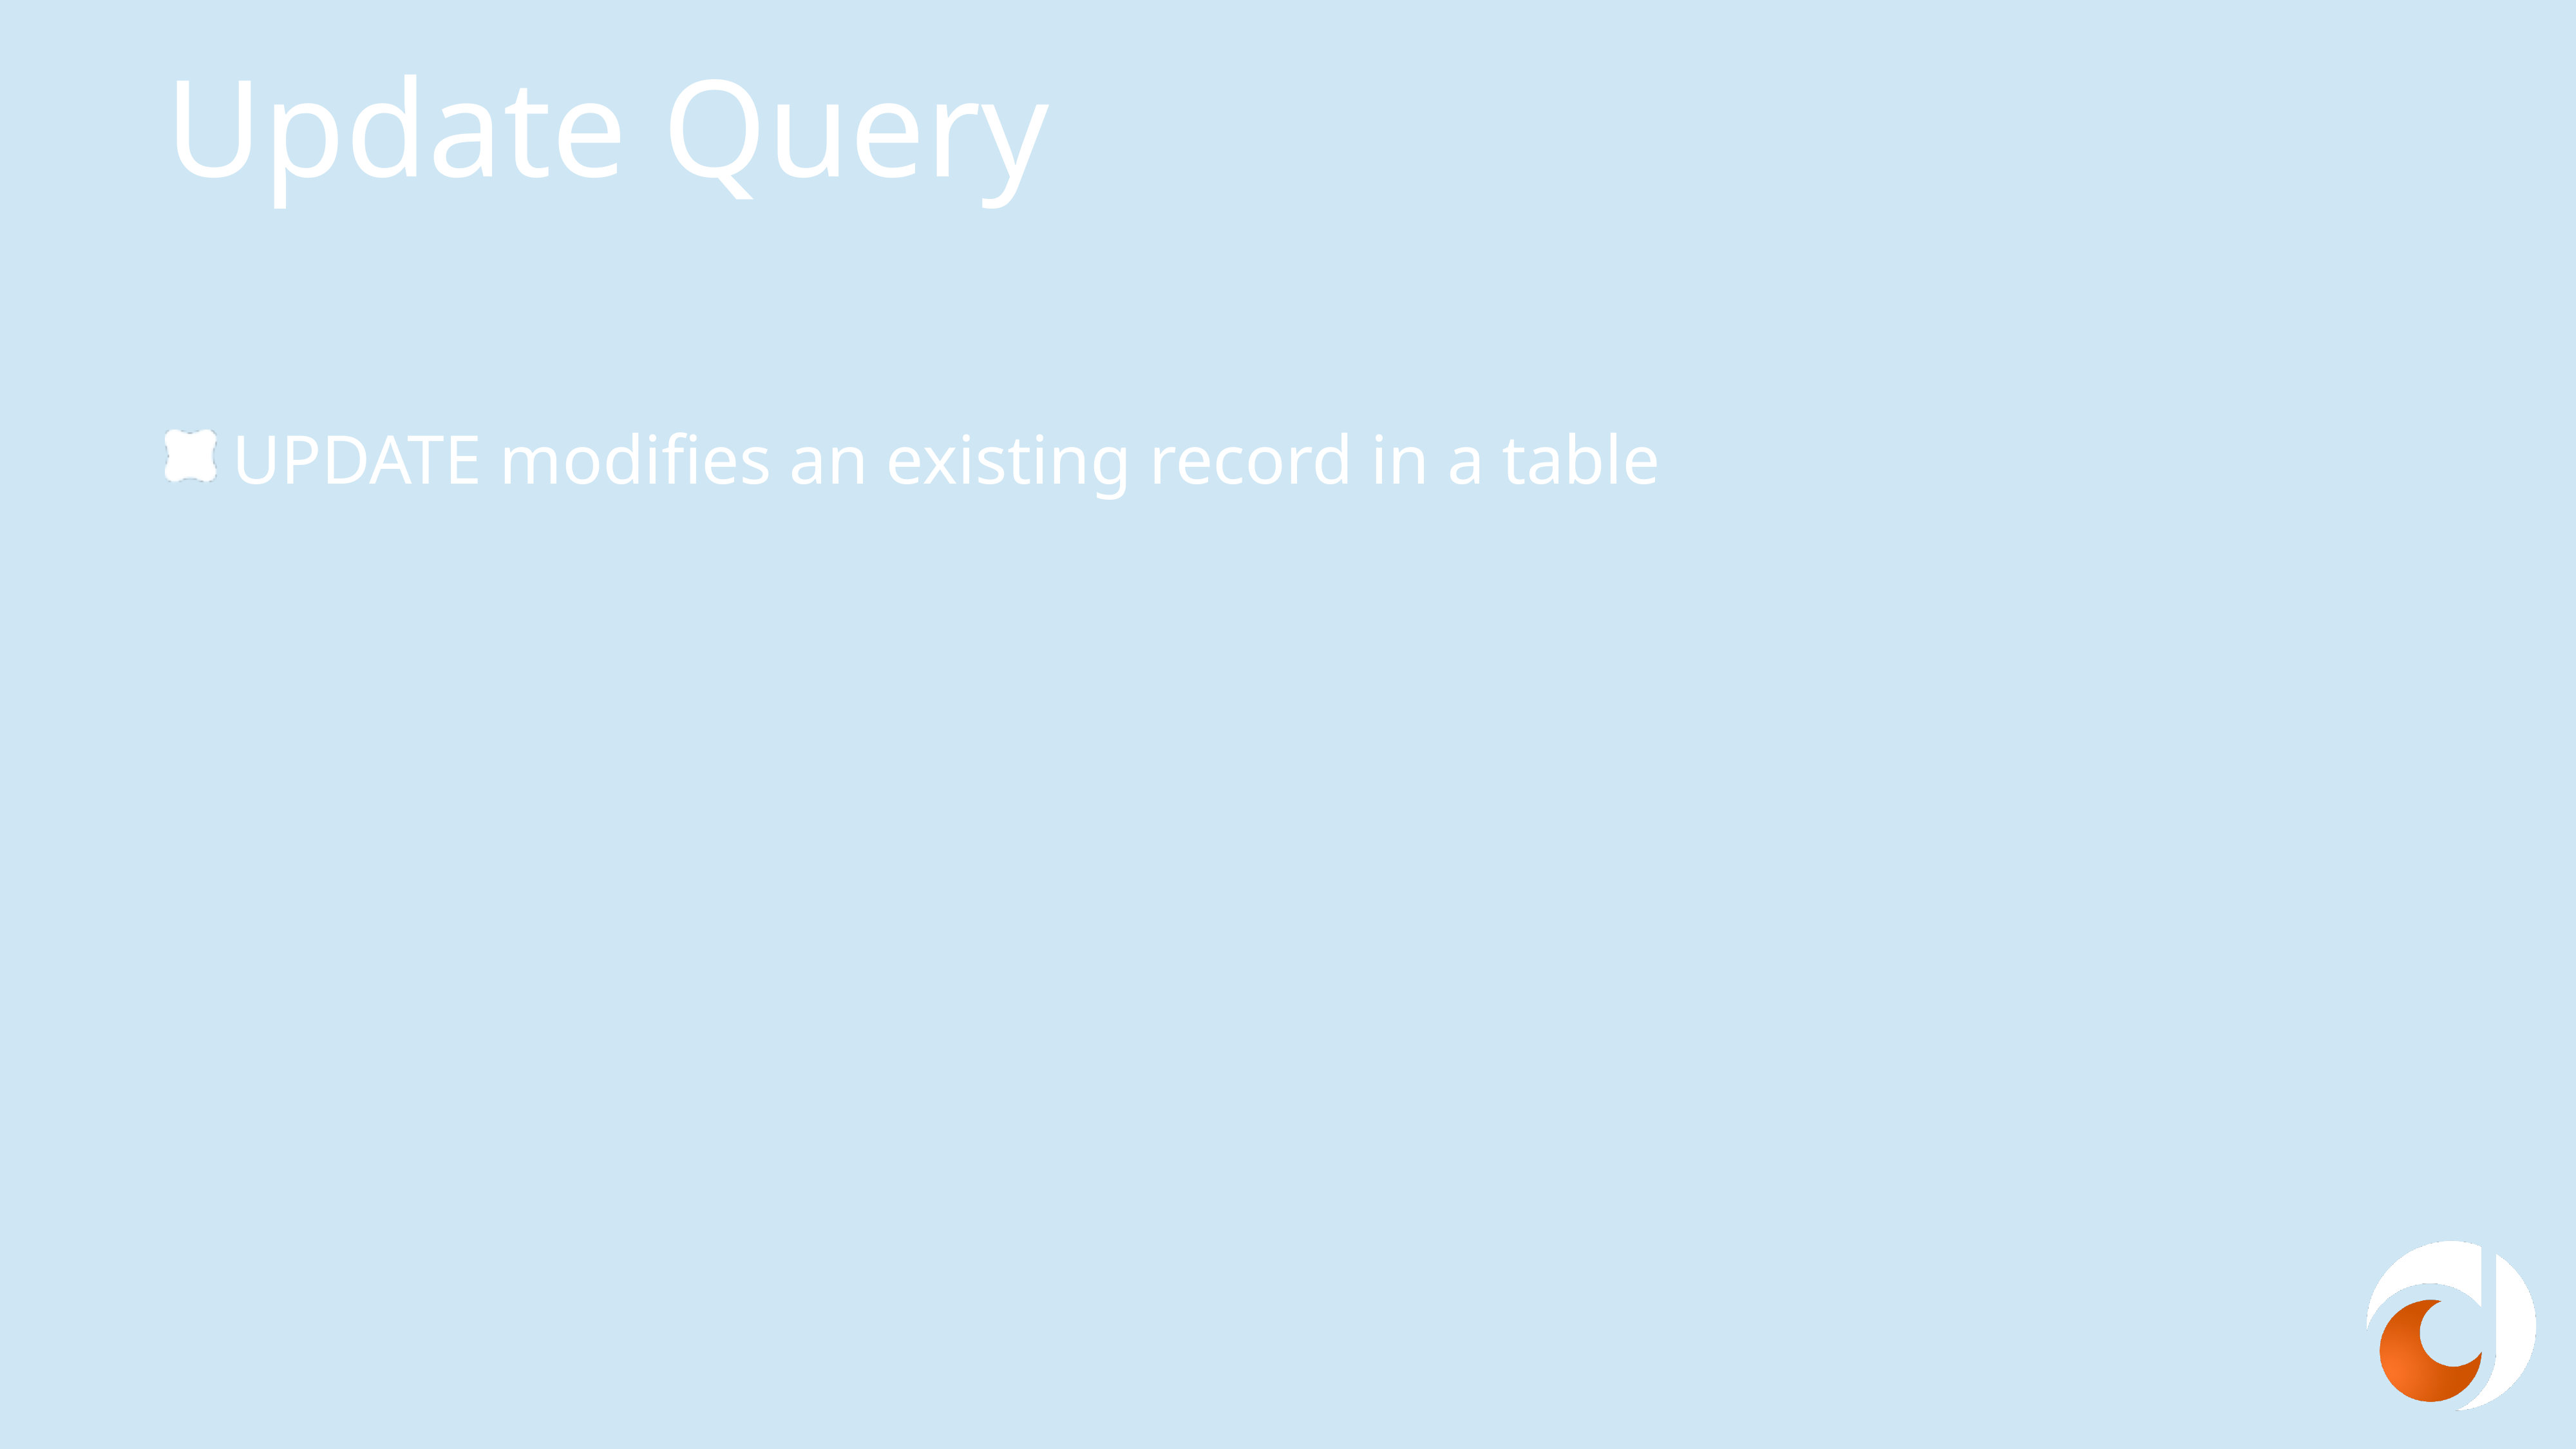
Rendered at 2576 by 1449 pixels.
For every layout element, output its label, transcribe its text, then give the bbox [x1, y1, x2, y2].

list UPDATE modifies an existing record in a table [155, 412, 2421, 1262]
title Update Query [155, 37, 2421, 400]
picture [2361, 1236, 2550, 1414]
